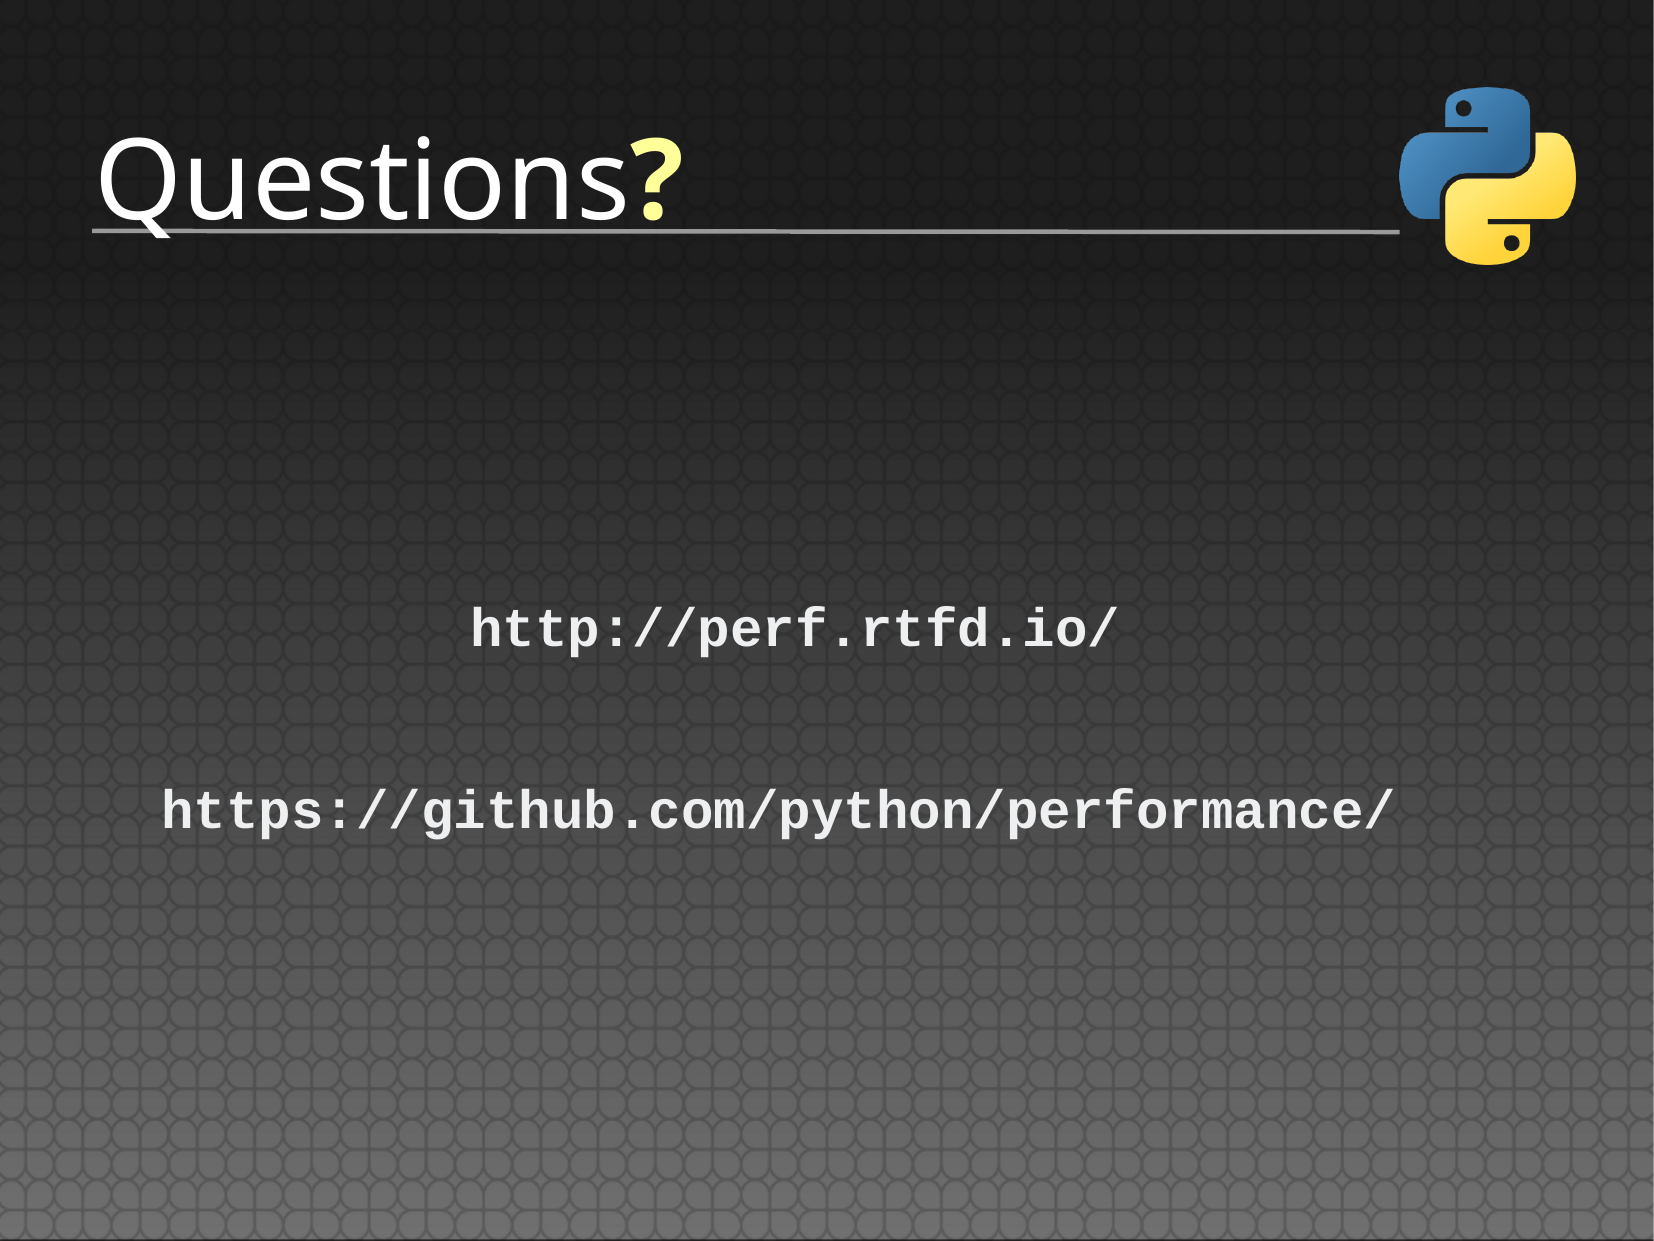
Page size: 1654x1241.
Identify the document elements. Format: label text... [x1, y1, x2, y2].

title Questions? [94, 100, 1426, 251]
list http://perf.rtfd.io/ https://github.com/python/performance/ [19, 600, 1571, 888]
picture [0, 0, 1654, 1241]
